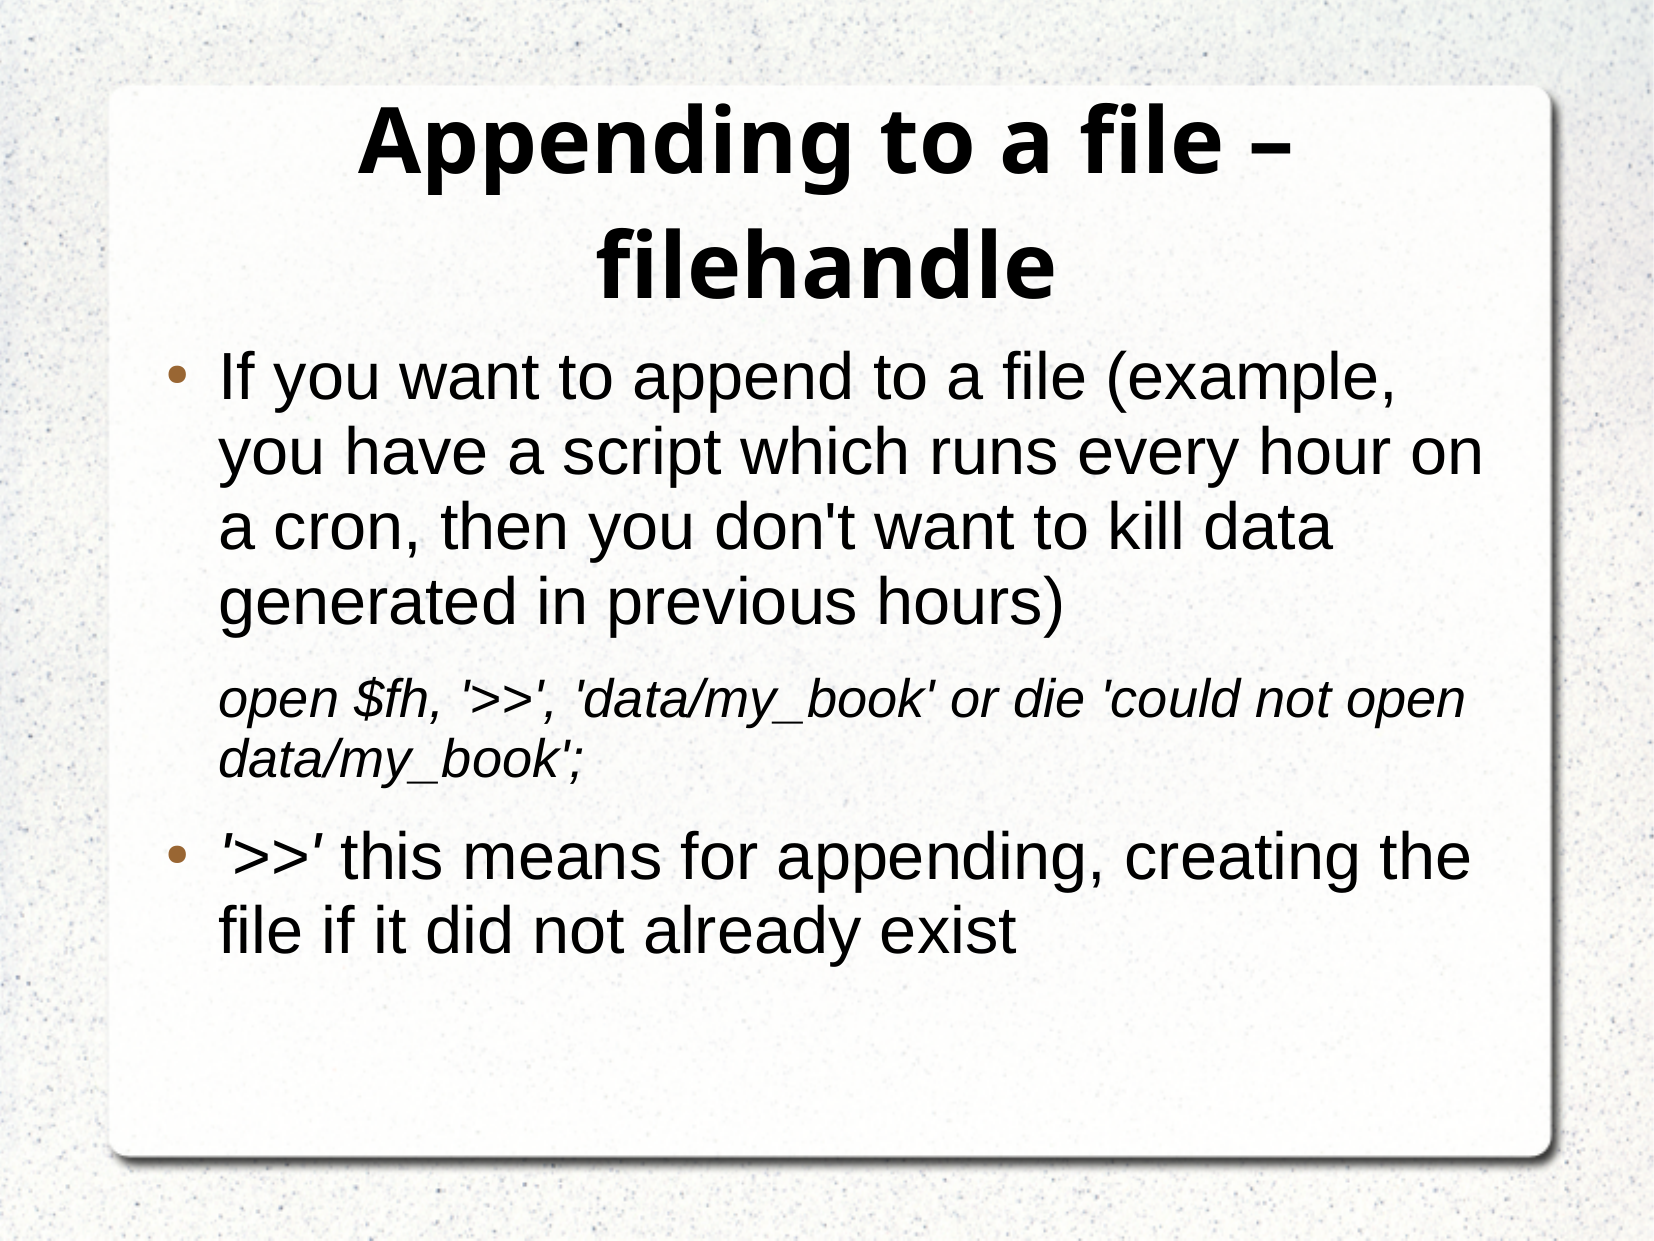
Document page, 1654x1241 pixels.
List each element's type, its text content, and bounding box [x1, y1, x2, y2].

title Appending to a file – filehandle [118, 96, 1536, 304]
list If you want to append to a file (example, you have a script which runs every hour on a cron, then you don't want to kill data generated in previous hours) open $fh, '>>', 'data/my_book' or die 'could not open data/my_book'; '>>' this means for appending, creating the file if it did not already exist [147, 339, 1506, 975]
picture [0, 0, 1654, 1241]
